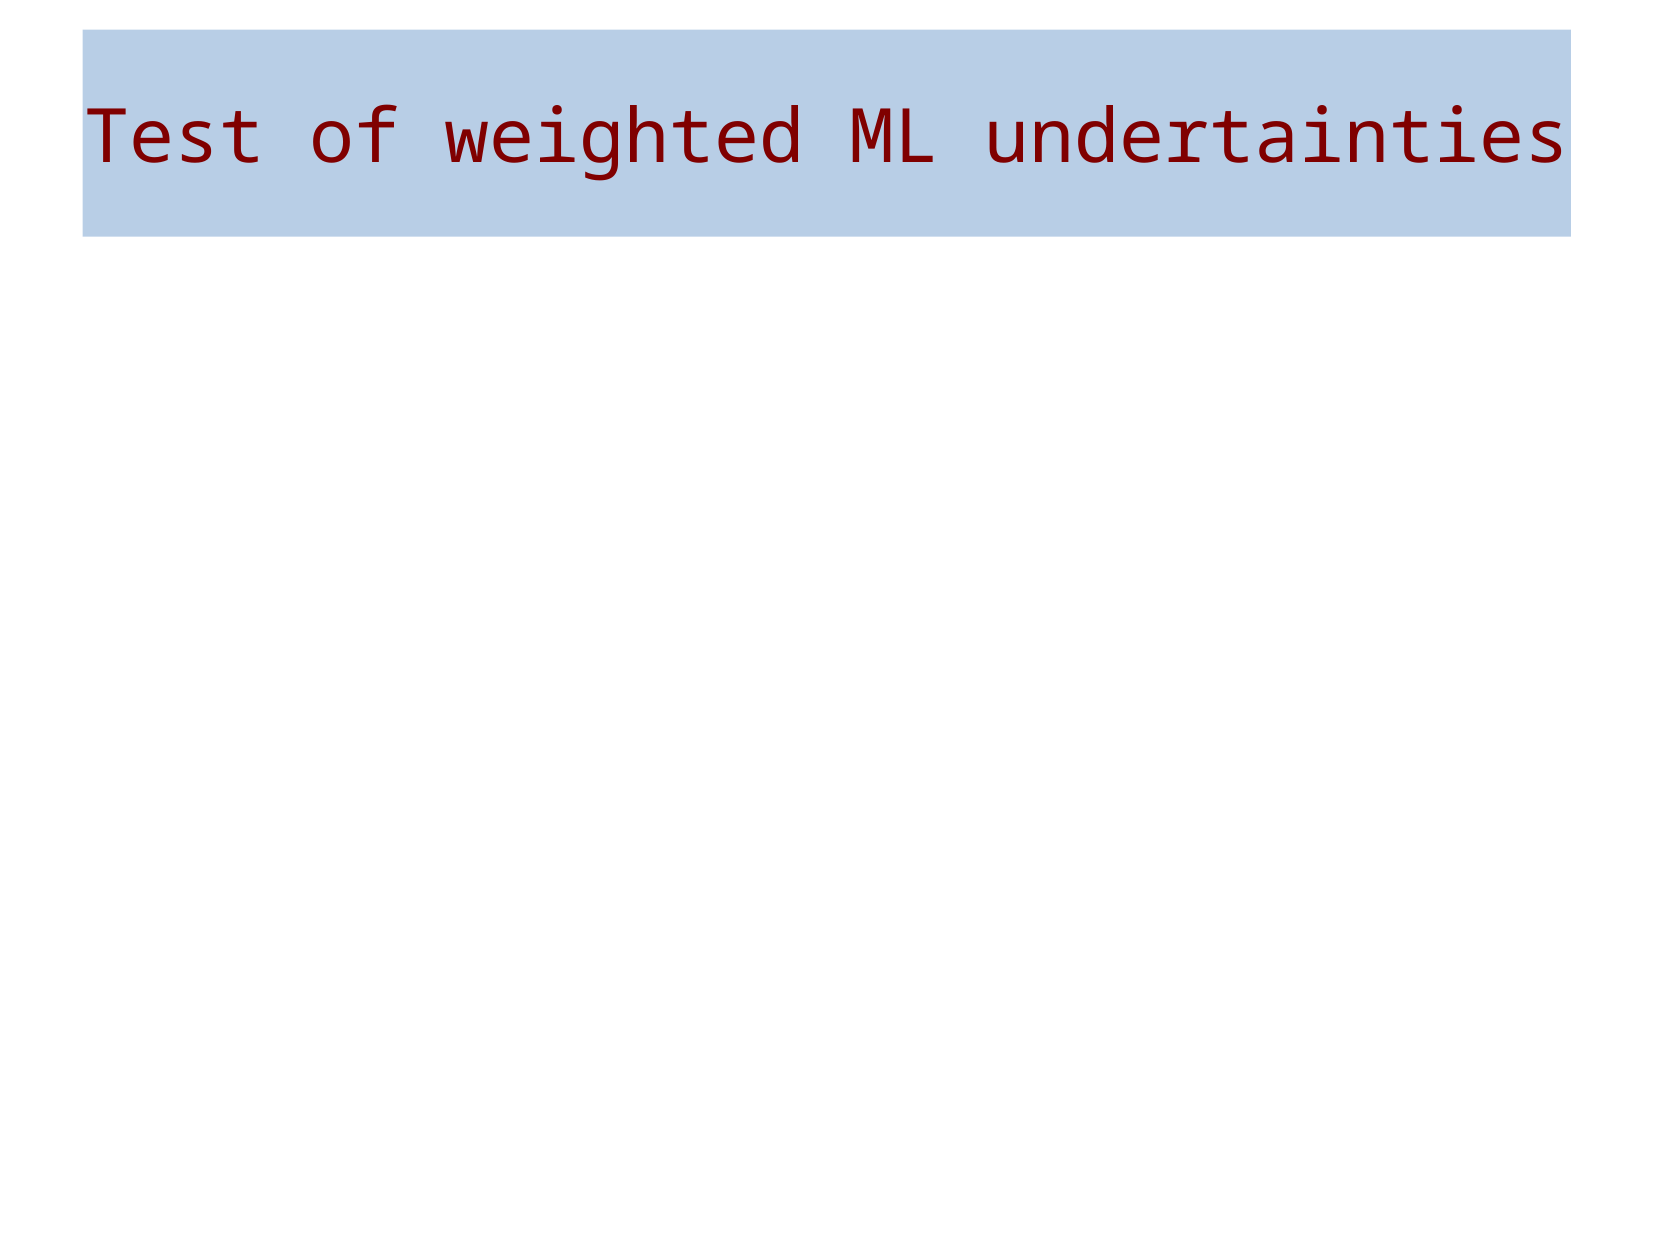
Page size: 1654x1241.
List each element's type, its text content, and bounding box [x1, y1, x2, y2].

title Test of weighted ML undertainties [82, 29, 1571, 237]
